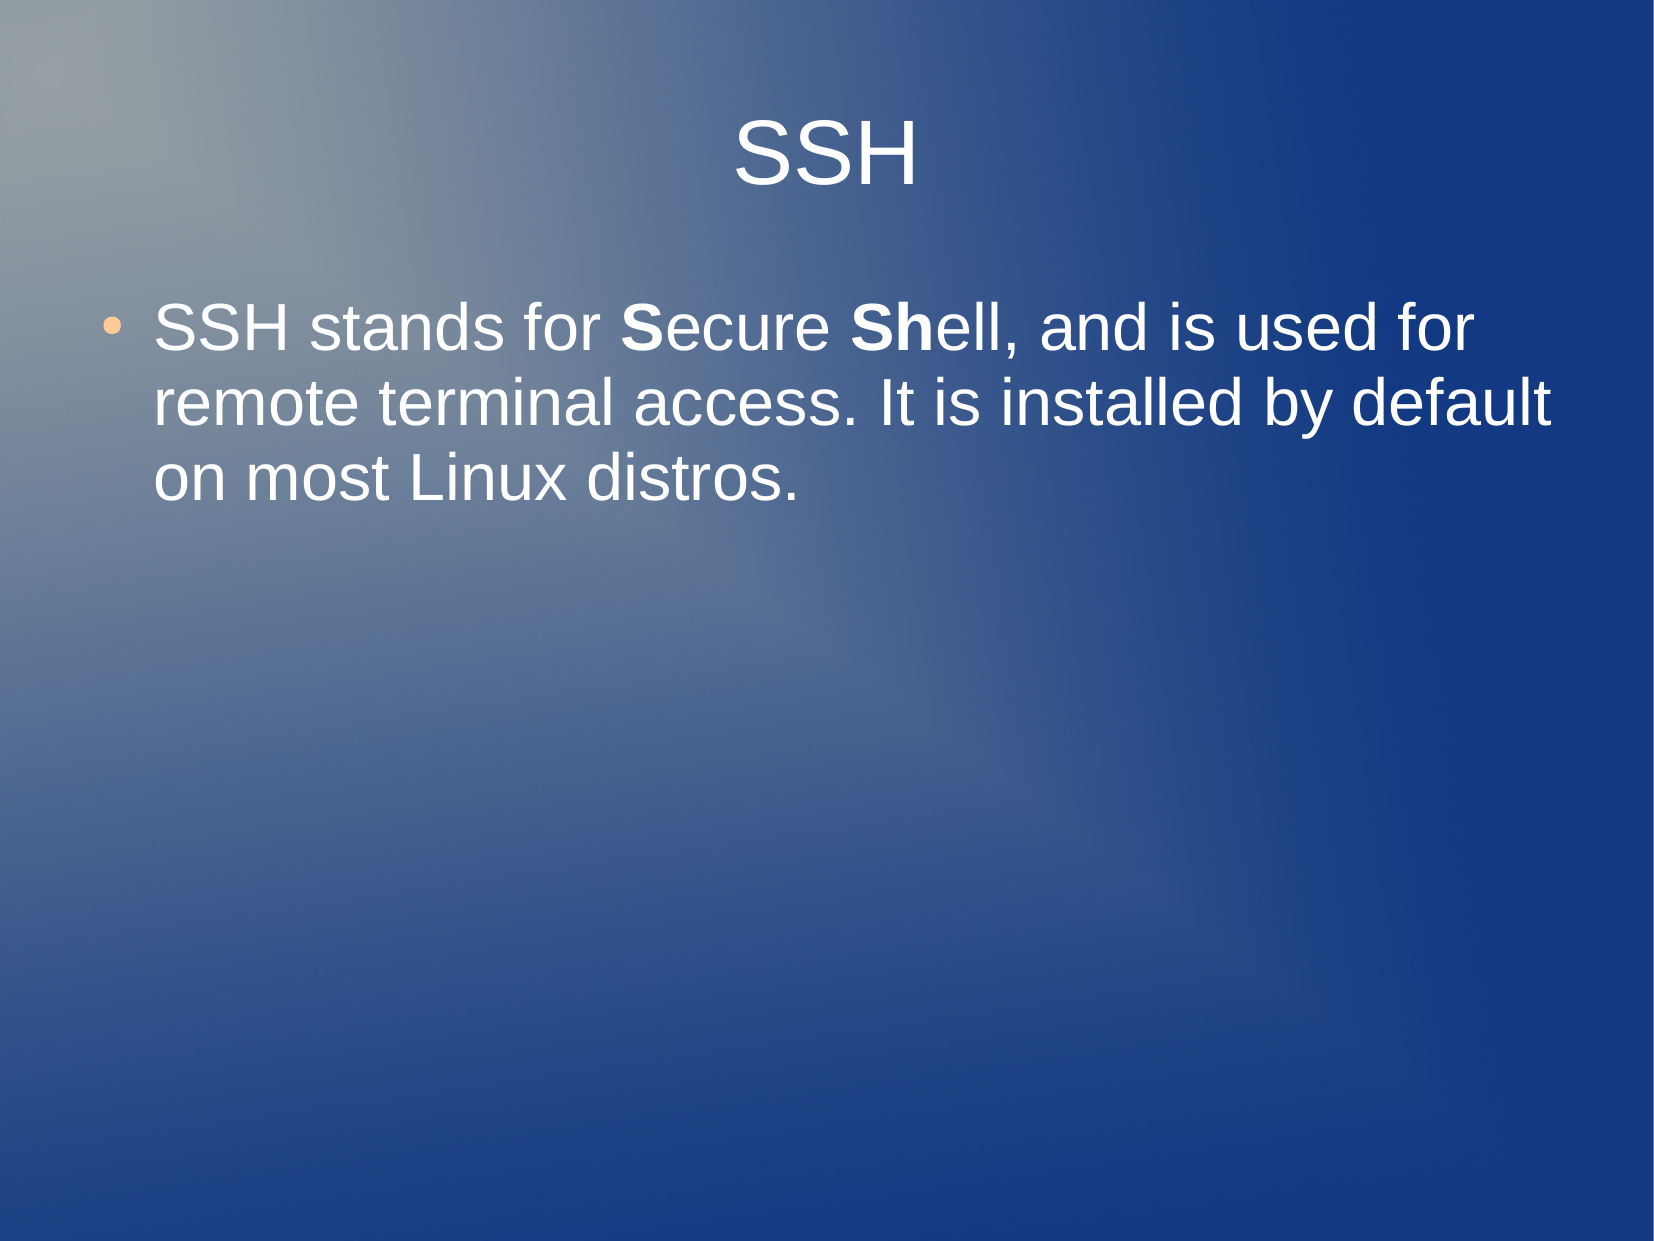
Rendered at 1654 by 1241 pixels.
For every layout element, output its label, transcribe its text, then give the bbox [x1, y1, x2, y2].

list SSH stands for Secure Shell, and is used for remote terminal access. It is installed by default on most Linux distros. [82, 290, 1571, 1109]
title SSH [82, 49, 1571, 257]
picture [0, 0, 1654, 1241]
